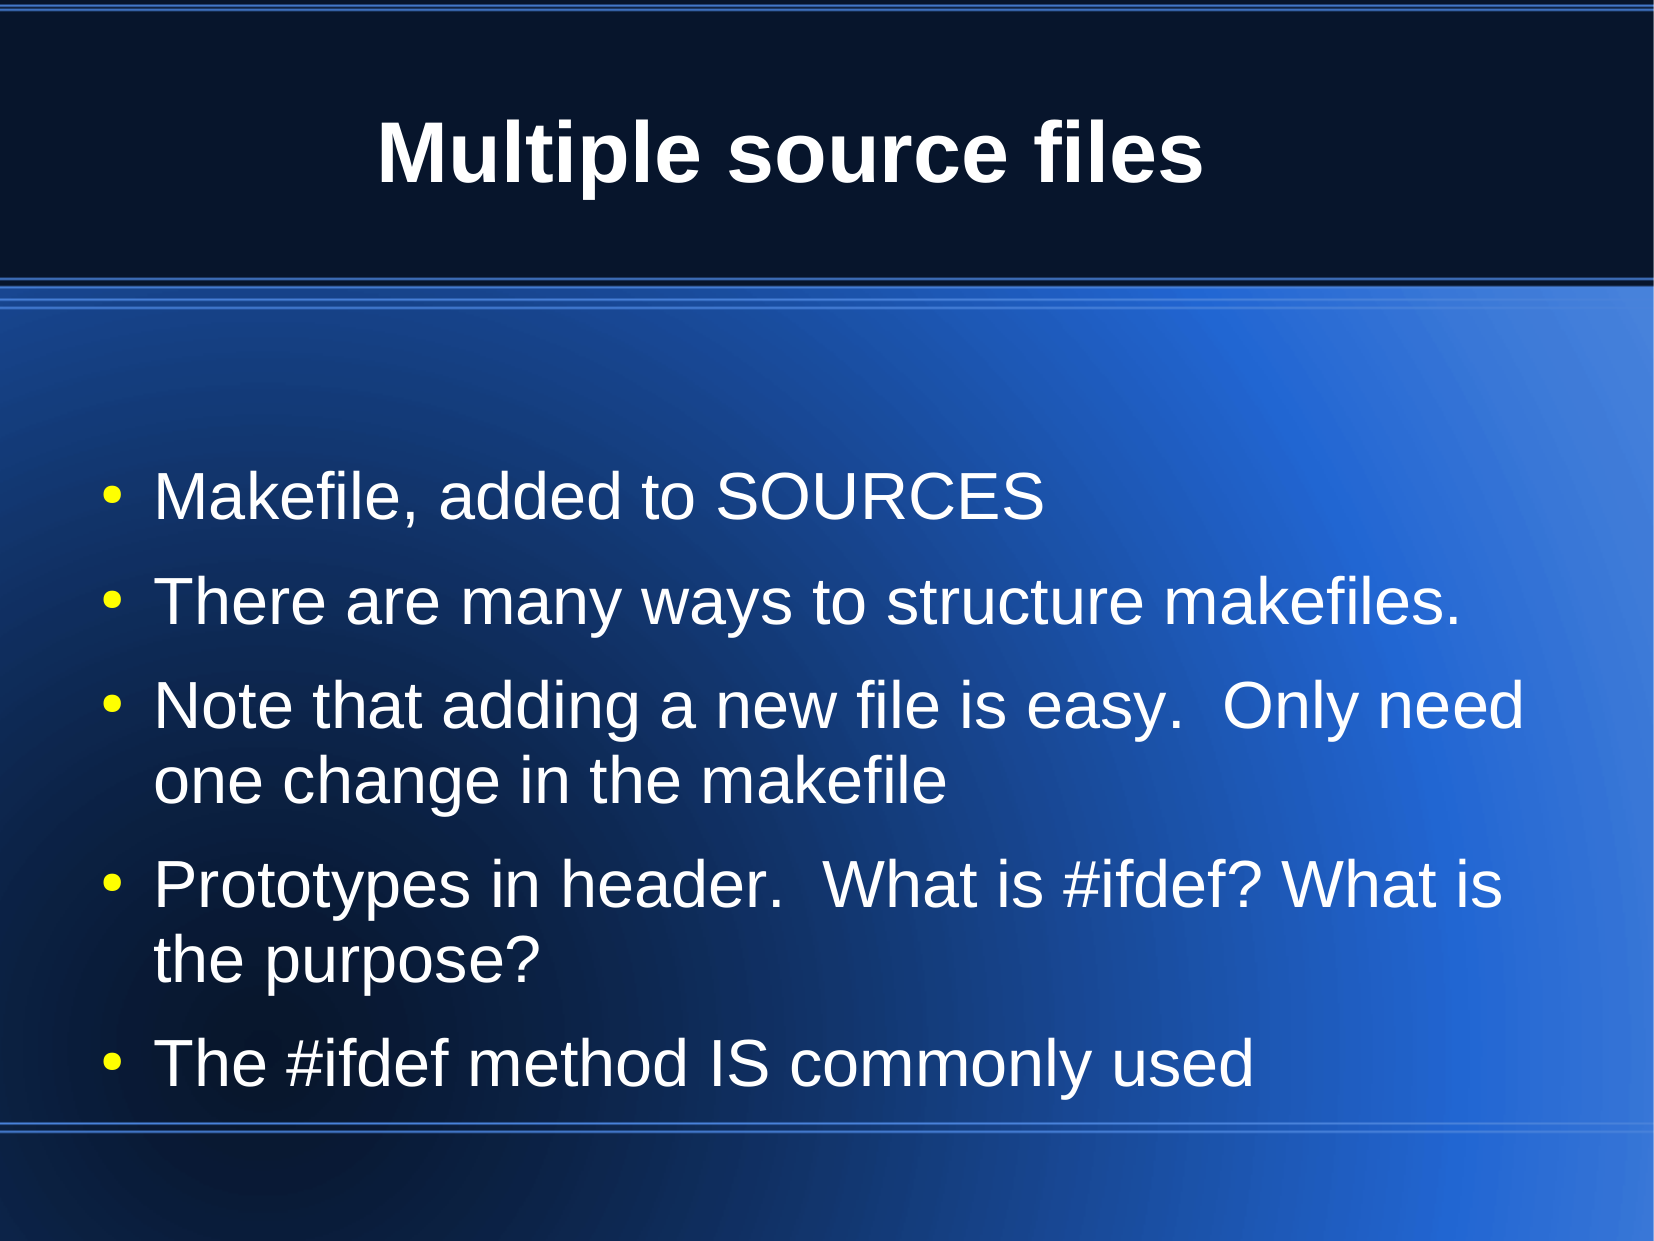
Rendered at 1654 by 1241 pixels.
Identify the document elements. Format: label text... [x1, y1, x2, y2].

title Multiple source files [82, 49, 1571, 257]
picture [0, 0, 1654, 1241]
list Makefile, added to SOURCES There are many ways to structure makefiles. Note that adding a new file is easy. Only need one change in the makefile Prototypes in header. What is #ifdef? What is the purpose? The #ifdef method IS commonly used [82, 355, 1571, 1235]
